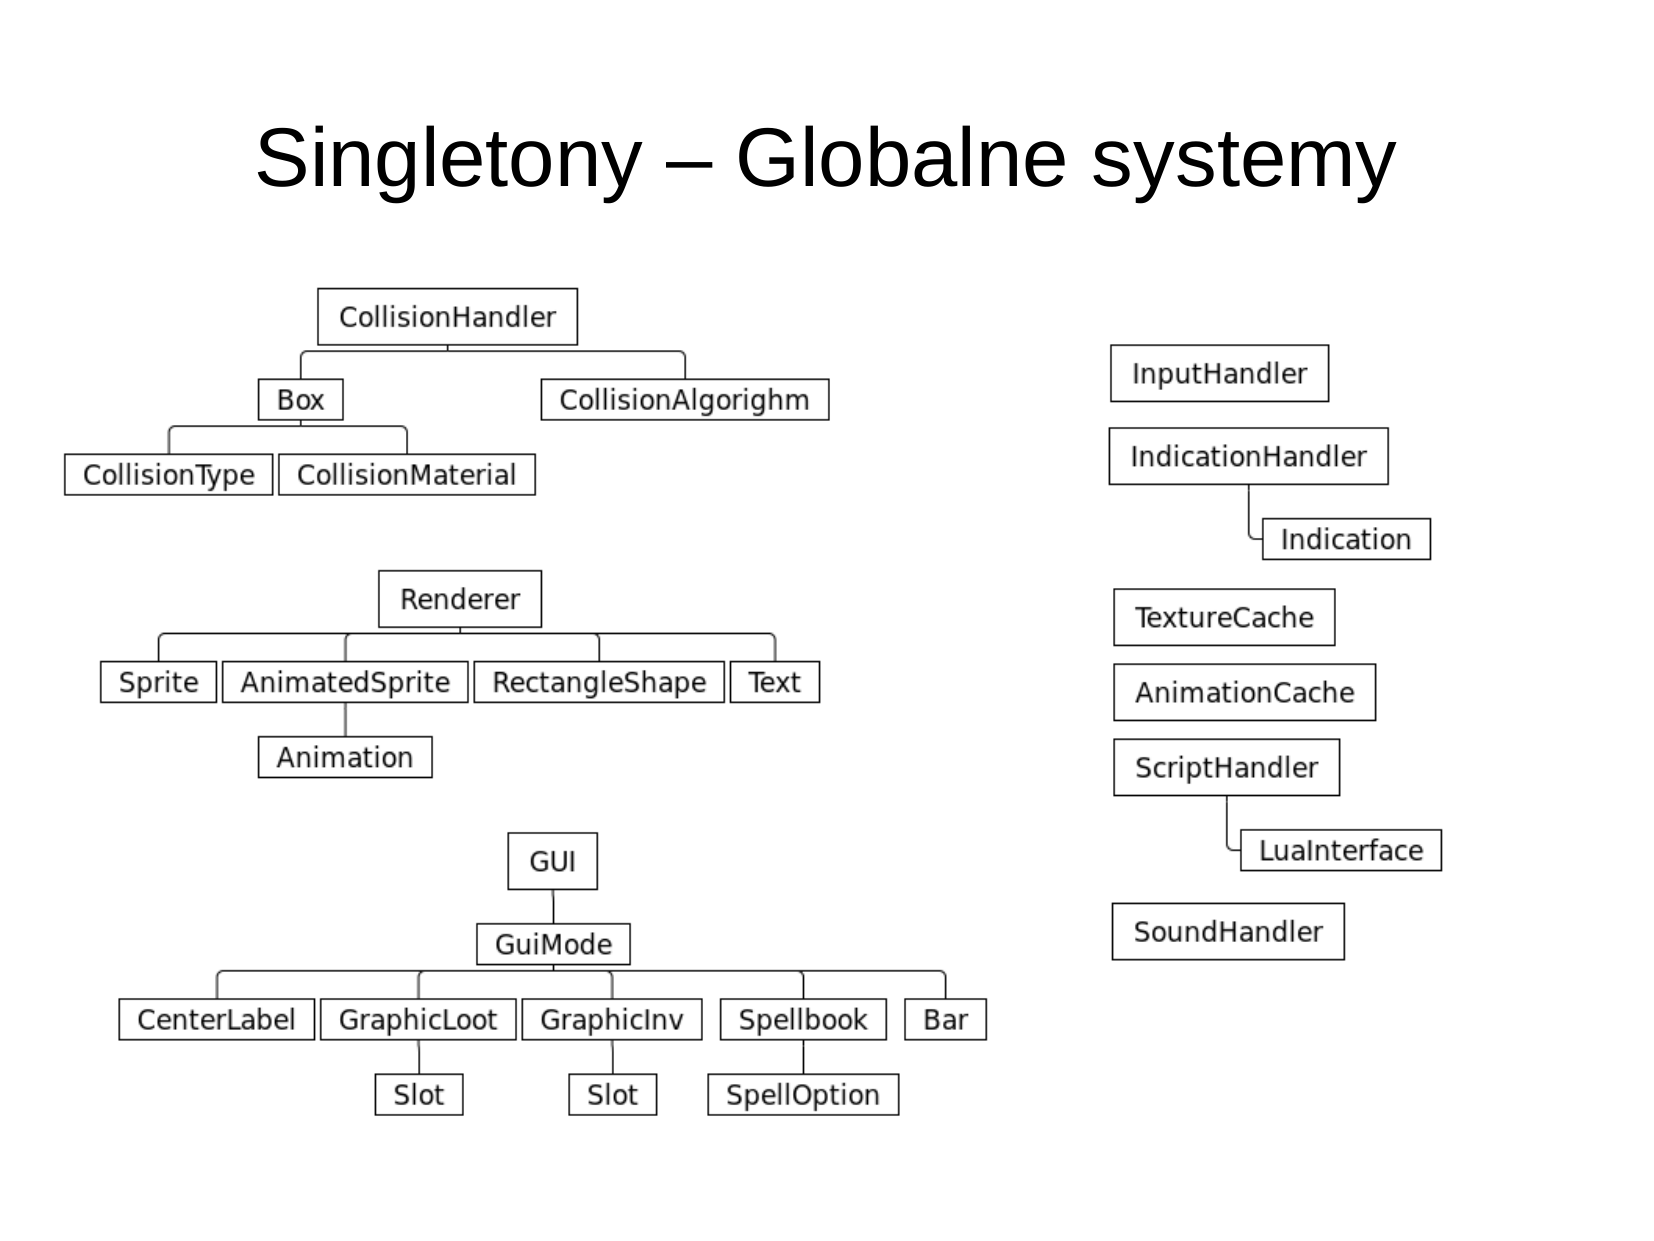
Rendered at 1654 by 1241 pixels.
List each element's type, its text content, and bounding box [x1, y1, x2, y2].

text_box Singletony – Globalne systemy [82, 49, 1571, 256]
picture [55, 539, 1017, 1163]
picture [55, 260, 855, 510]
picture [1087, 329, 1455, 1089]
